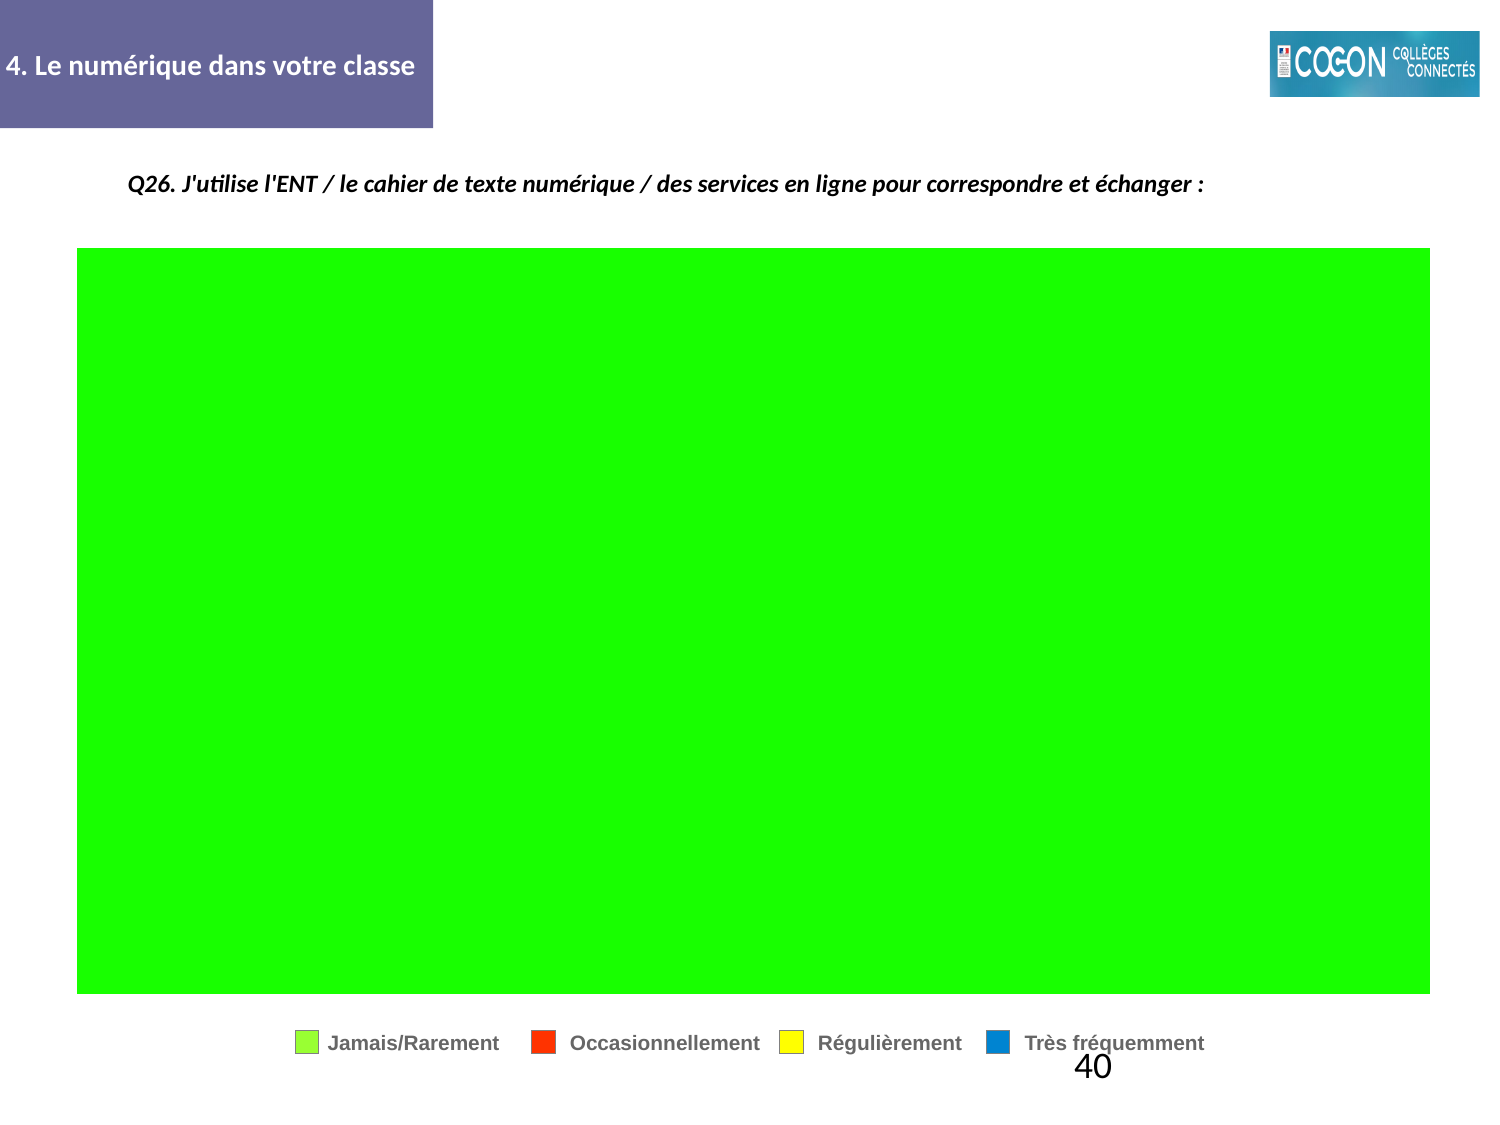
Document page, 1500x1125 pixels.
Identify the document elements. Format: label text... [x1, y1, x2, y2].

text_box <numéro> [1059, 1042, 1397, 1103]
text_box Régulièrement [803, 1024, 981, 1064]
text_box Q26. J'utilise l'ENT / le cahier de texte numérique / des services en ligne pour correspondre et échanger : [112, 166, 1407, 221]
text_box [986, 1030, 1009, 1054]
text_box Très fréquemment [1009, 1024, 1223, 1064]
text_box [792, 1030, 803, 1054]
text_box Occasionnellement [555, 1024, 792, 1064]
text_box 4. Le numérique dans votre classe [0, 0, 434, 129]
text_box Jamais/Rarement [312, 1024, 532, 1064]
picture [77, 248, 1430, 994]
text_box [532, 1030, 555, 1054]
text_box [295, 1030, 312, 1054]
picture [1269, 31, 1480, 97]
